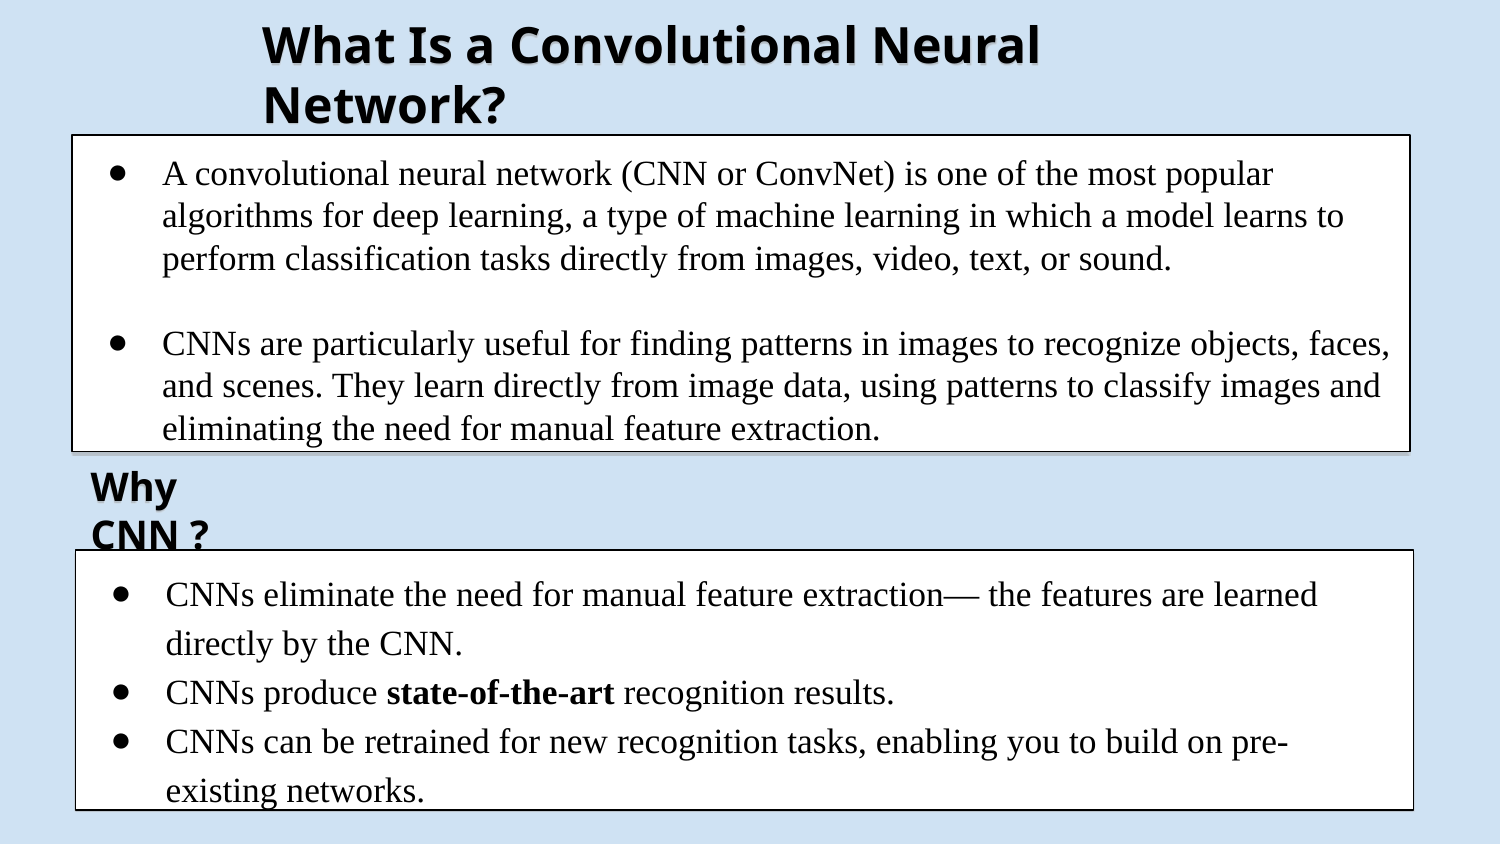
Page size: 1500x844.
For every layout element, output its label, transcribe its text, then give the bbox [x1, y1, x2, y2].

text_box What Is a Convolutional Neural Network? [247, 0, 1242, 81]
text_box Why CNN ? [75, 447, 311, 529]
text_box A convolutional neural network (CNN or ConvNet) is one of the most popular algorithms for deep learning, a type of machine learning in which a model learns to perform classification tasks directly from images, video, text, or sound. CNNs are particularly useful for finding patterns in images to recognize objects, faces, and scenes. They learn directly from image data, using patterns to classify images and eliminating the need for manual feature extraction. [72, 134, 1411, 452]
text_box CNNs eliminate the need for manual feature extraction— the features are learned directly by the CNN. CNNs produce state-of-the-art recognition results. CNNs can be retrained for new recognition tasks, enabling you to build on pre-existing networks. [75, 549, 1414, 810]
